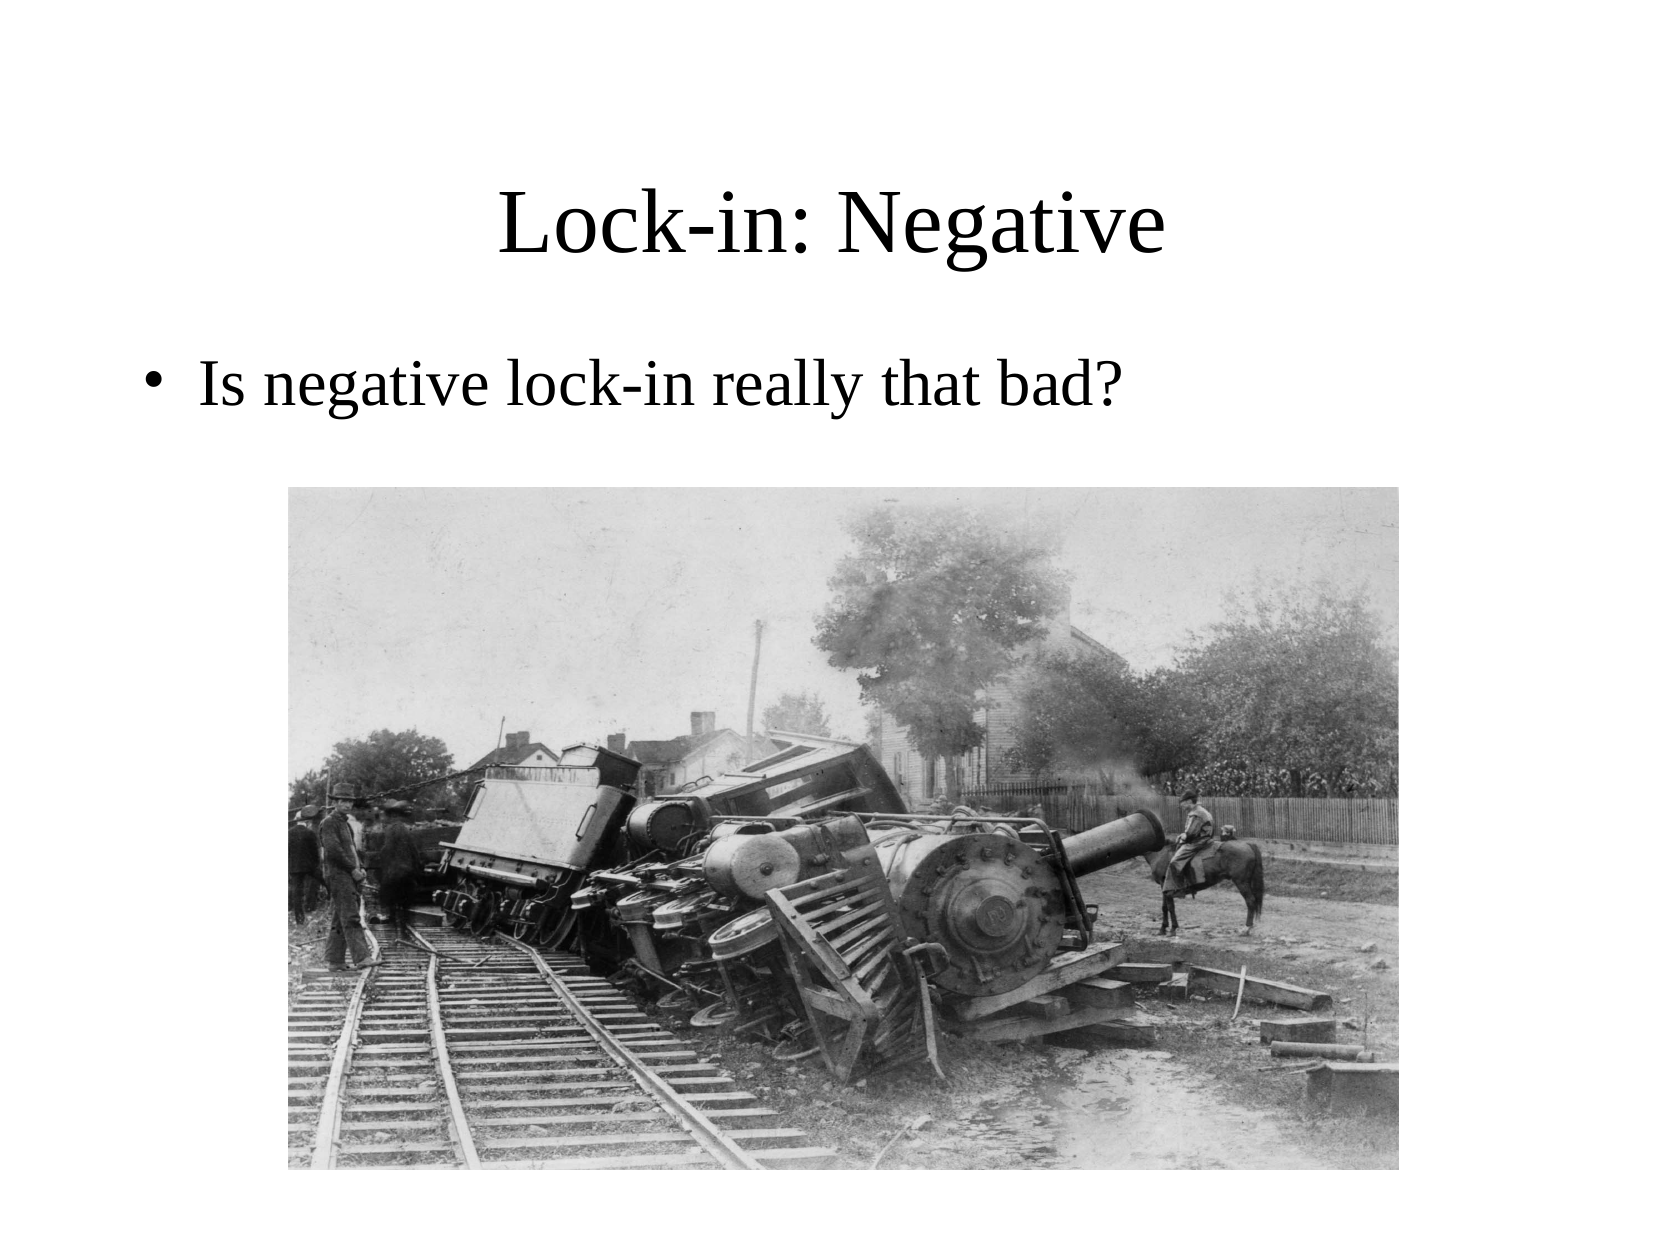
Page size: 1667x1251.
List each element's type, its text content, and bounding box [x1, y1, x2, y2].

list Is negative lock-in really that bad? [127, 331, 1545, 1200]
picture [288, 487, 1399, 1171]
title Lock-in: Negative [124, 110, 1542, 320]
